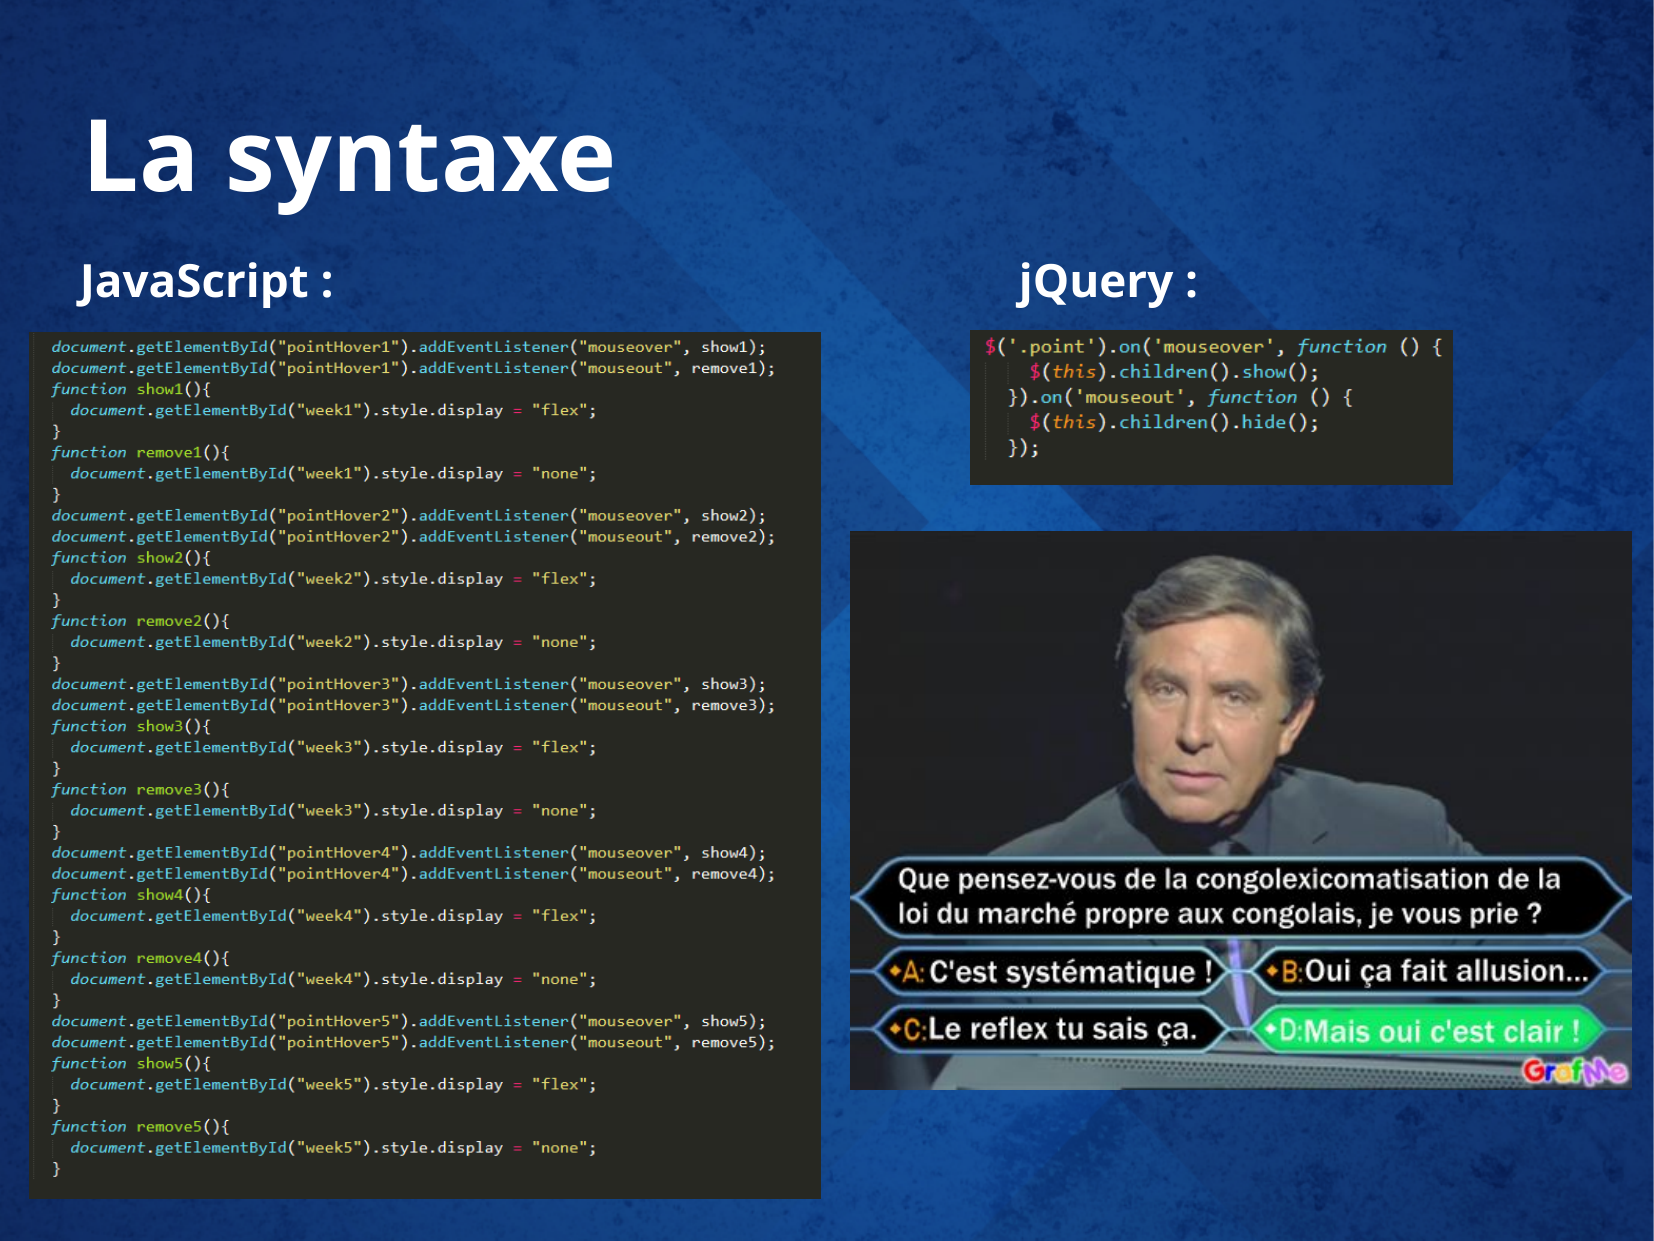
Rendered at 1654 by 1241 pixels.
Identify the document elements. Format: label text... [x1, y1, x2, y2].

text_box jQuery : [1006, 248, 1447, 313]
title La syntaxe [82, 49, 1571, 257]
picture [0, 0, 1654, 1241]
text_box JavaScript : [79, 248, 520, 313]
